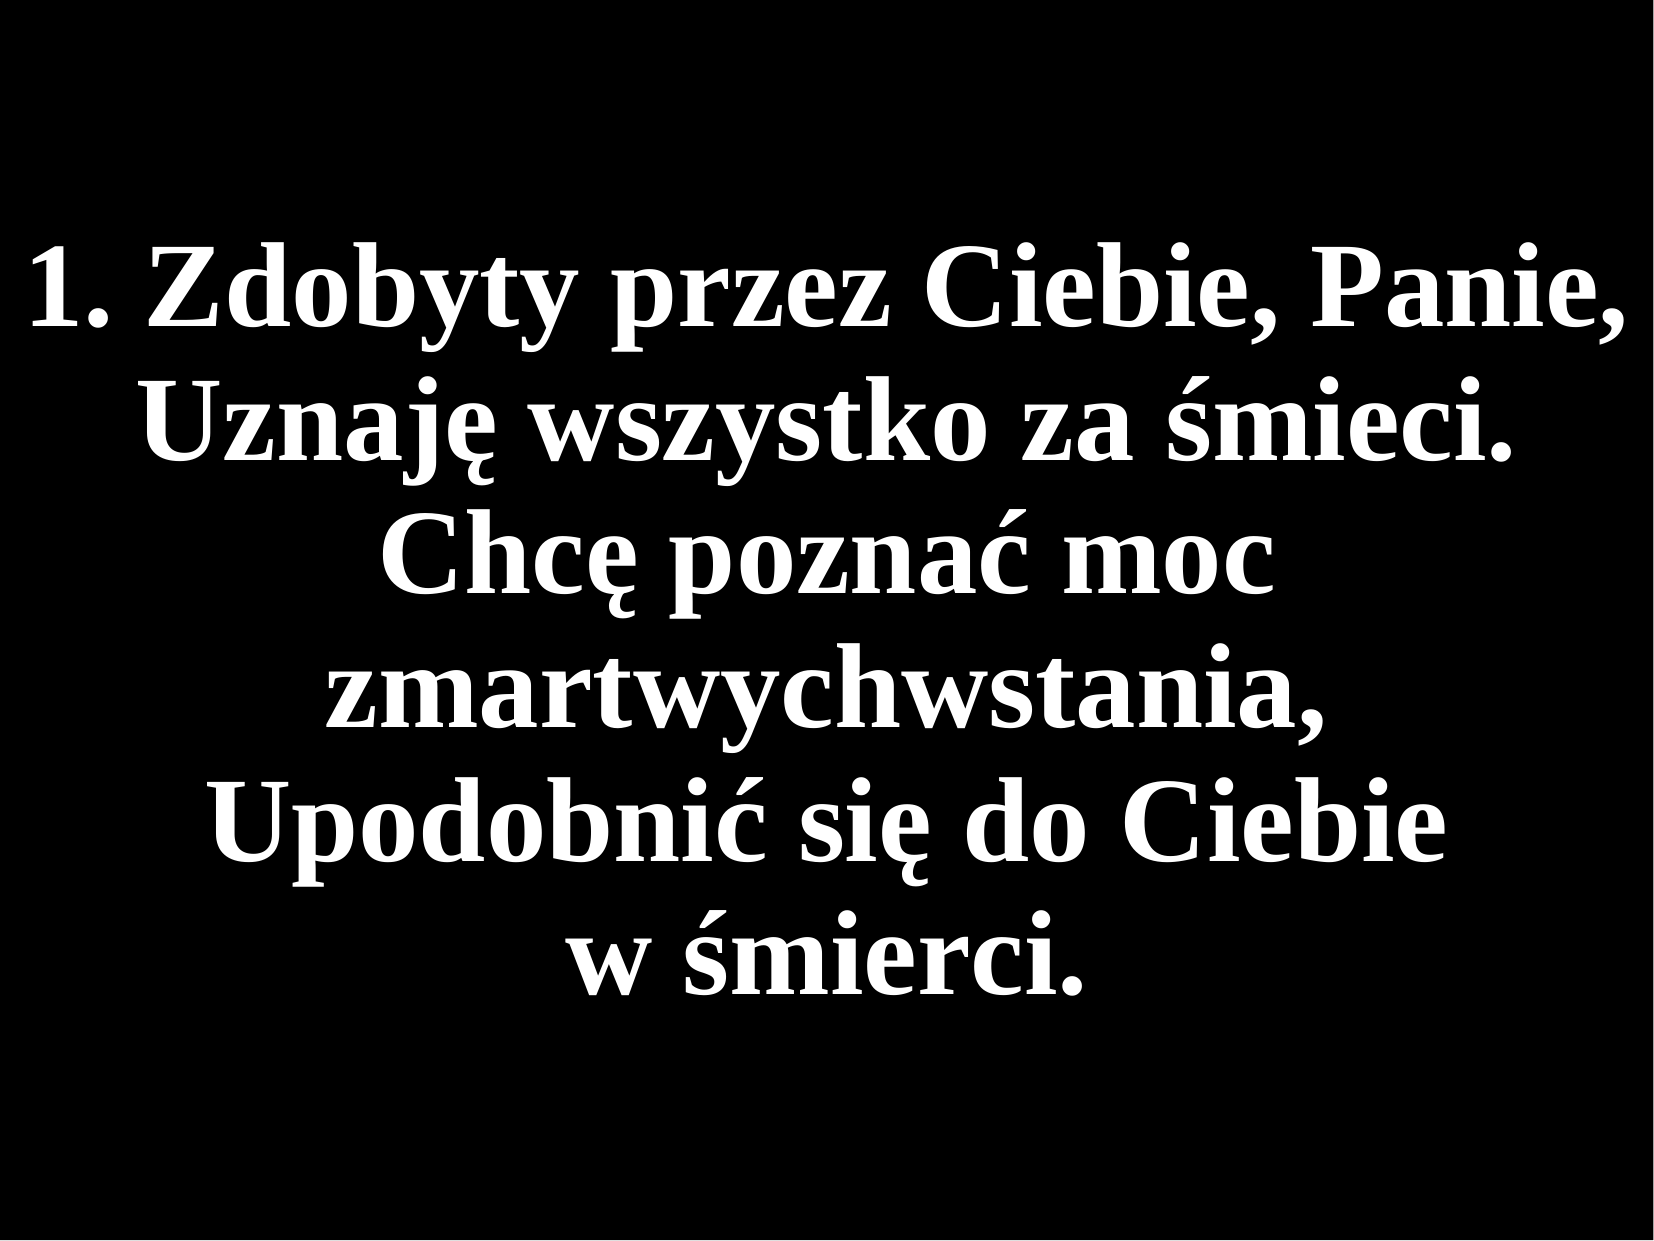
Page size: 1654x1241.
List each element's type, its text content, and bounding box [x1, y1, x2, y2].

title 1. Zdobyty przez Ciebie, Panie, Uznaję wszystko za śmieci. Chcę poznać moc zmartwychwstania, Upodobnić się do Ciebie w śmierci. [0, 0, 1654, 1241]
